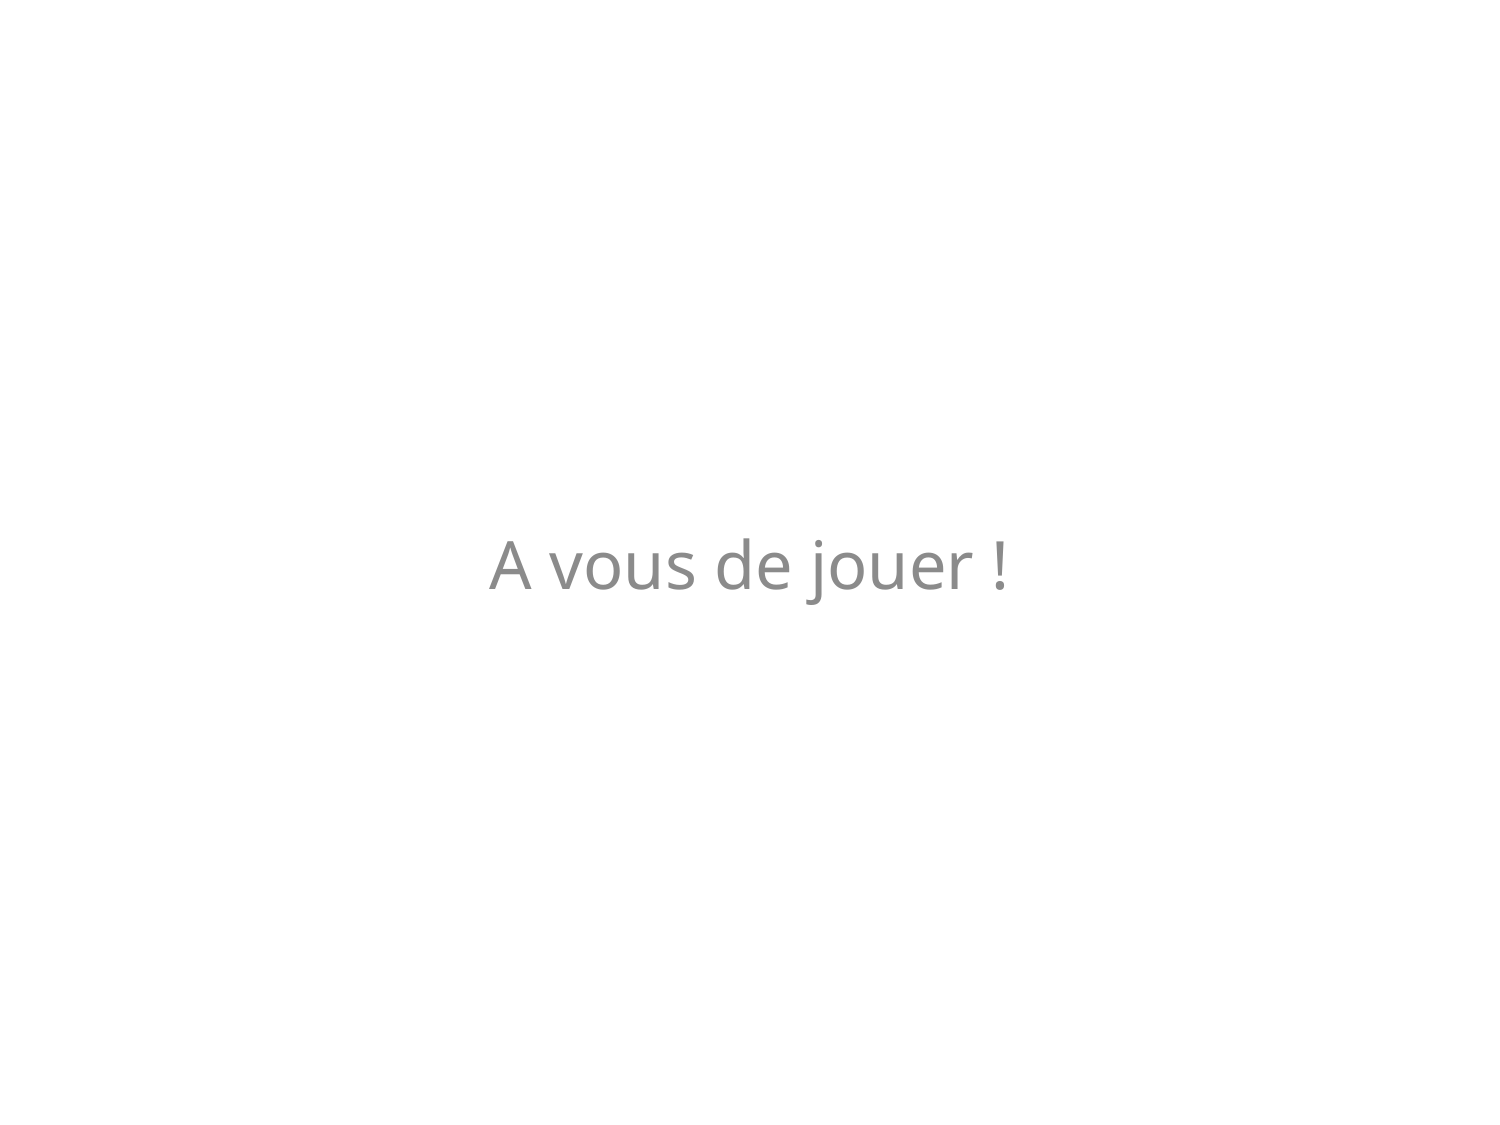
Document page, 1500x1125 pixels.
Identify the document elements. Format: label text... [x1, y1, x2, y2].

text_box A vous de jouer ! [75, 78, 1425, 1047]
